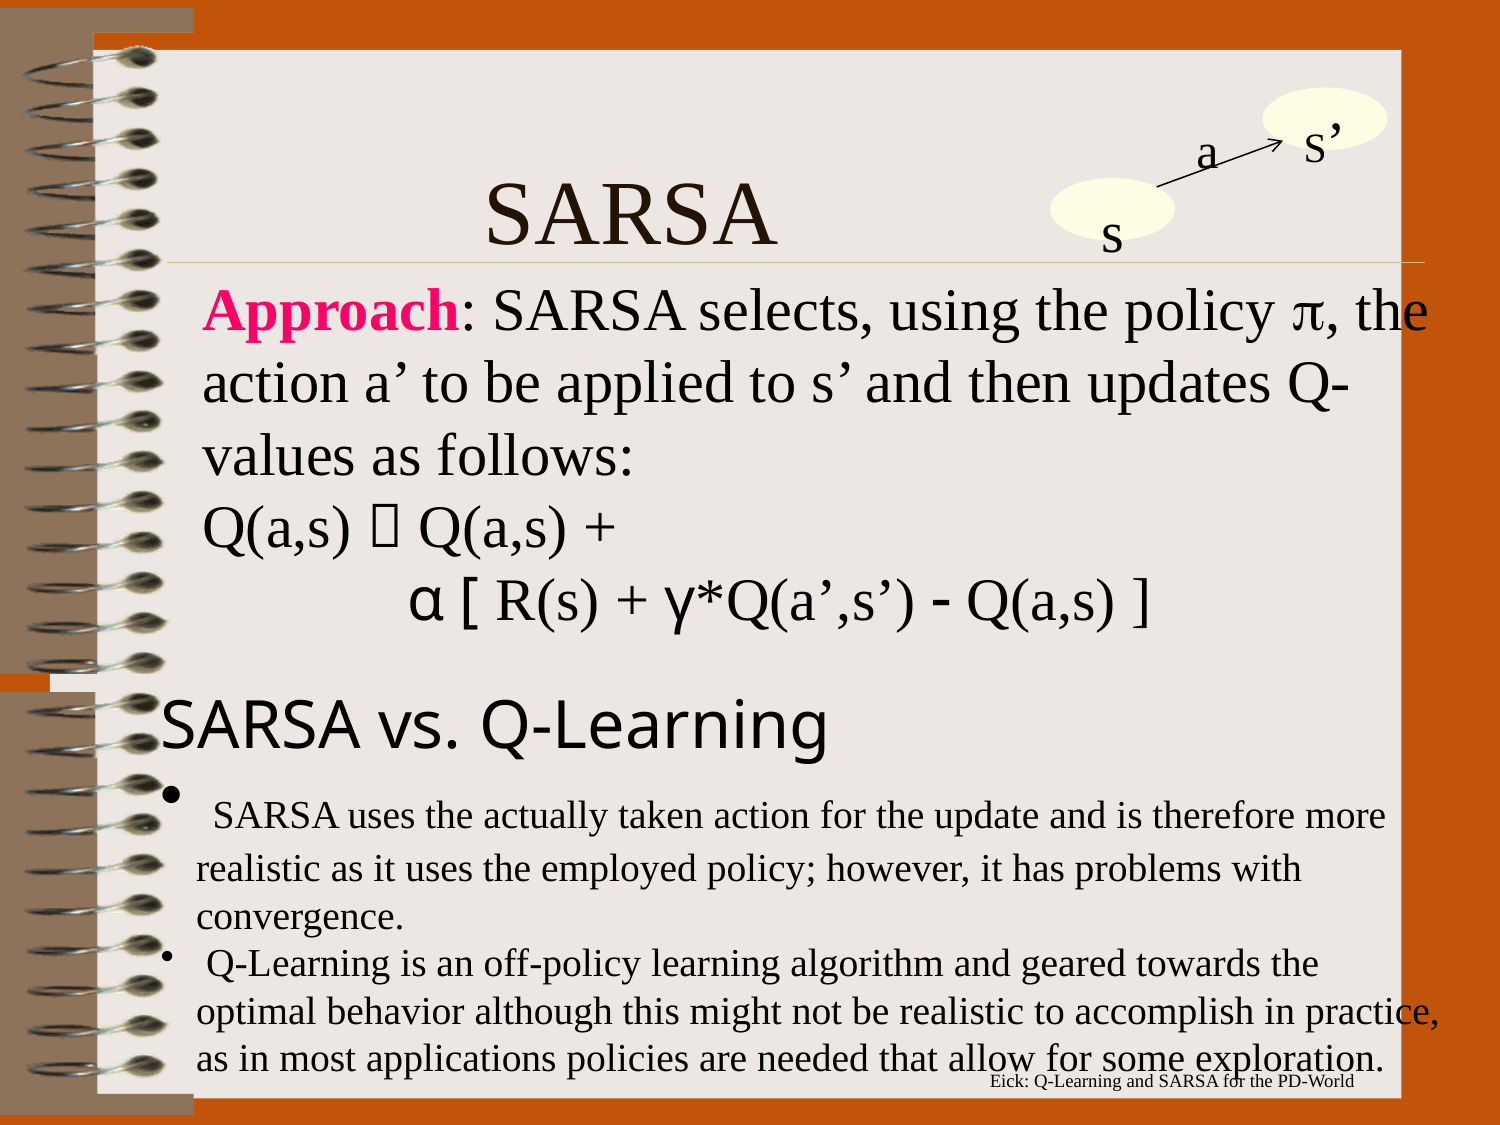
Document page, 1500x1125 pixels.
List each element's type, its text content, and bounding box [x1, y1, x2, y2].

picture [0, 692, 194, 1115]
text_box SARSA vs. Q-Learning SARSA uses the actually taken action for the update and is therefore more realistic as it uses the employed policy; however, it has problems with convergence. Q-Learning is an off-policy learning algorithm and geared towards the optimal behavior although this might not be realistic to accomplish in practice, as in most applications policies are needed that allow for some exploration. [145, 674, 1459, 1088]
picture [0, 8, 194, 674]
title SARSA [174, 166, 1088, 250]
text_box a [1181, 111, 1234, 187]
text_box Approach: SARSA selects, using the policy , the action a’ to be applied to s’ and then updates Q-values as follows: Q(a,s)  Q(a,s) + α [ R(s) + γ*Q(a’,s’) - Q(a,s) ] [187, 262, 1455, 674]
text_box S’ [1262, 87, 1388, 150]
text_box s [1050, 177, 1176, 241]
